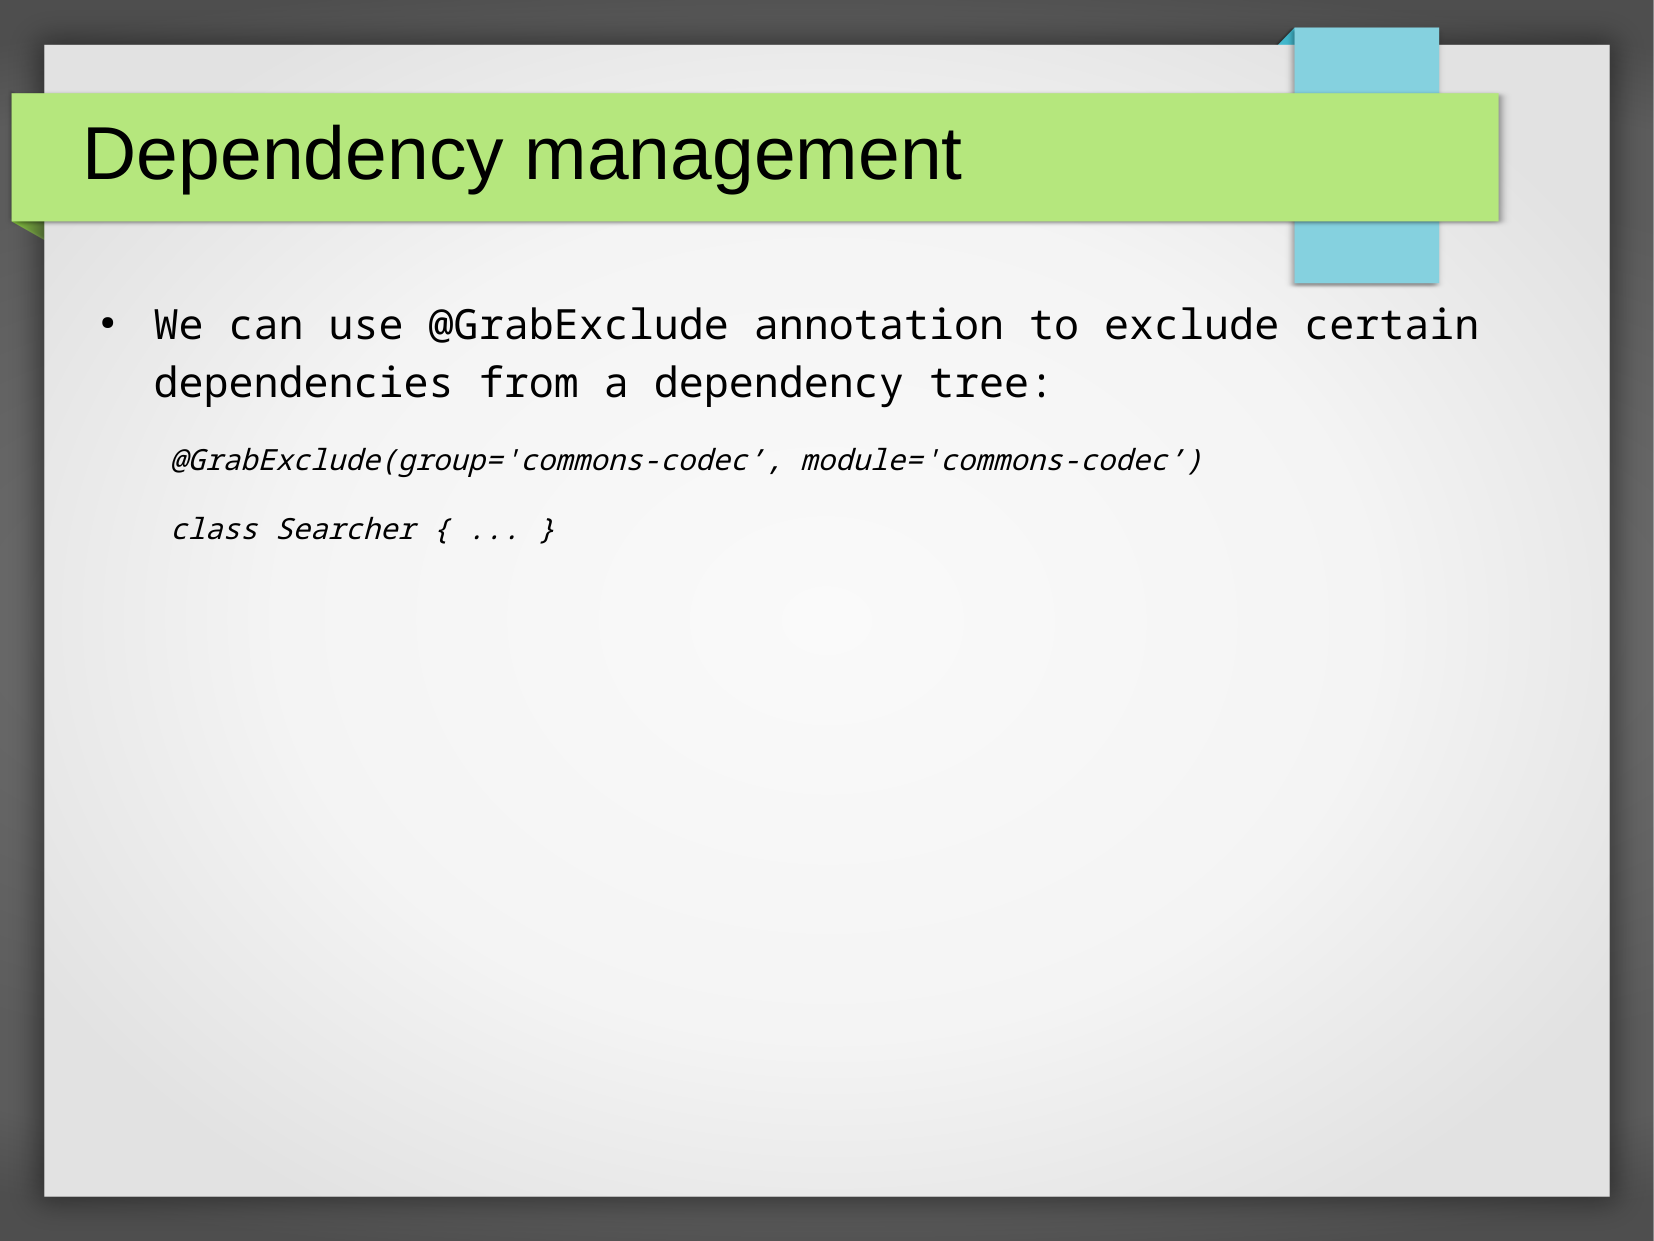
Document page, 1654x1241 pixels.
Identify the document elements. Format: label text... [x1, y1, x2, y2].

picture [0, 0, 1654, 1241]
title Dependency management [82, 94, 1264, 213]
list We can use @GrabExclude annotation to exclude certain dependencies from a dependency tree: @GrabExclude(group='commons-codec’, module='commons-codec’) class Searcher { ... } [82, 295, 1571, 1015]
